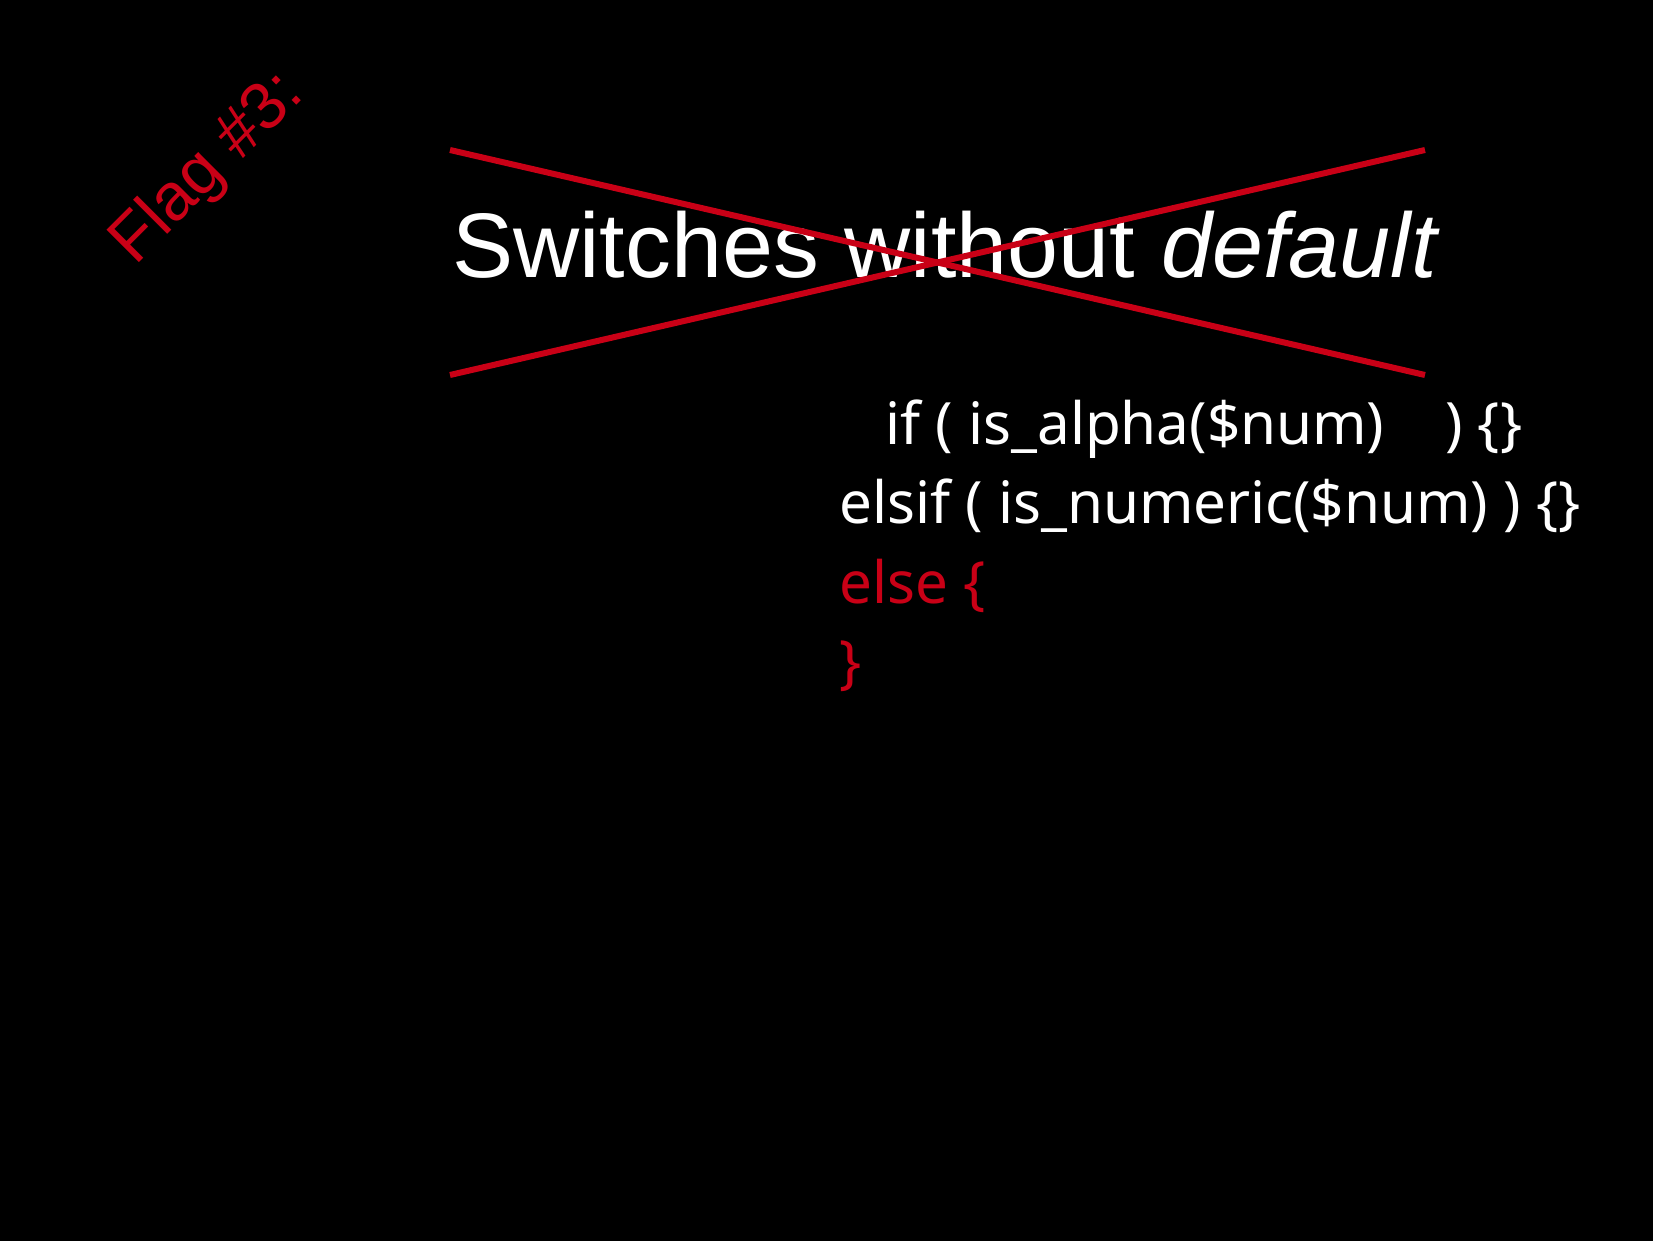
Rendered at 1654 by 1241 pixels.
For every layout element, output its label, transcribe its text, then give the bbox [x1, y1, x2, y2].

text_box if ( is_alpha($num) ) {} elsif ( is_numeric($num) ) {} else { } [825, 375, 1613, 1126]
text_box Switches without default [711, 266, 1164, 319]
text_box Switches without default [954, 187, 1450, 319]
text_box Flag #3: [77, 37, 338, 298]
text_box Switches without default [629, 187, 1246, 259]
text_box Switches without default [437, 187, 921, 319]
